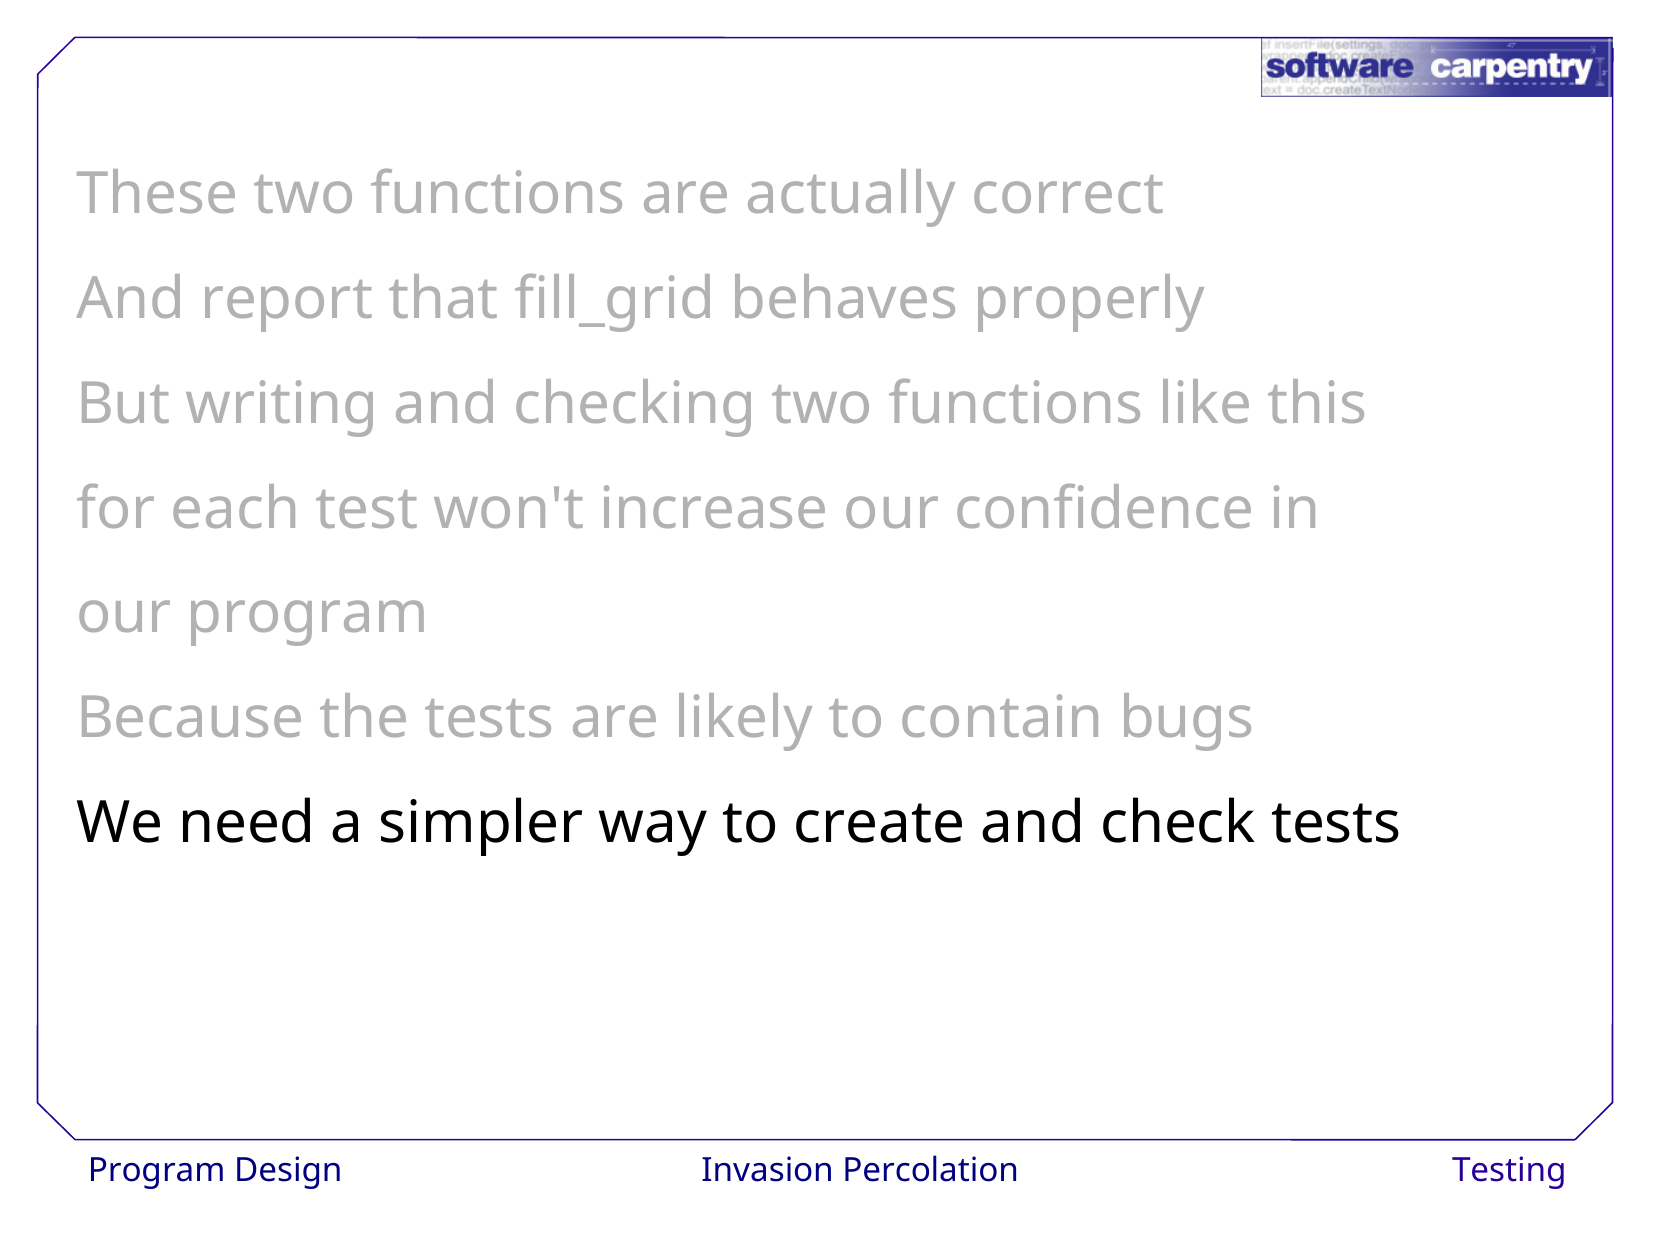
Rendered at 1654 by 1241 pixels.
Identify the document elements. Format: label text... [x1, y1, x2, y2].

picture [1261, 39, 1613, 97]
text_box These two functions are actually correct And report that fill_grid behaves properly But writing and checking two functions like this for each test won't increase our confidence in our program Because the tests are likely to contain bugs We need a simpler way to create and check tests [61, 112, 1568, 863]
